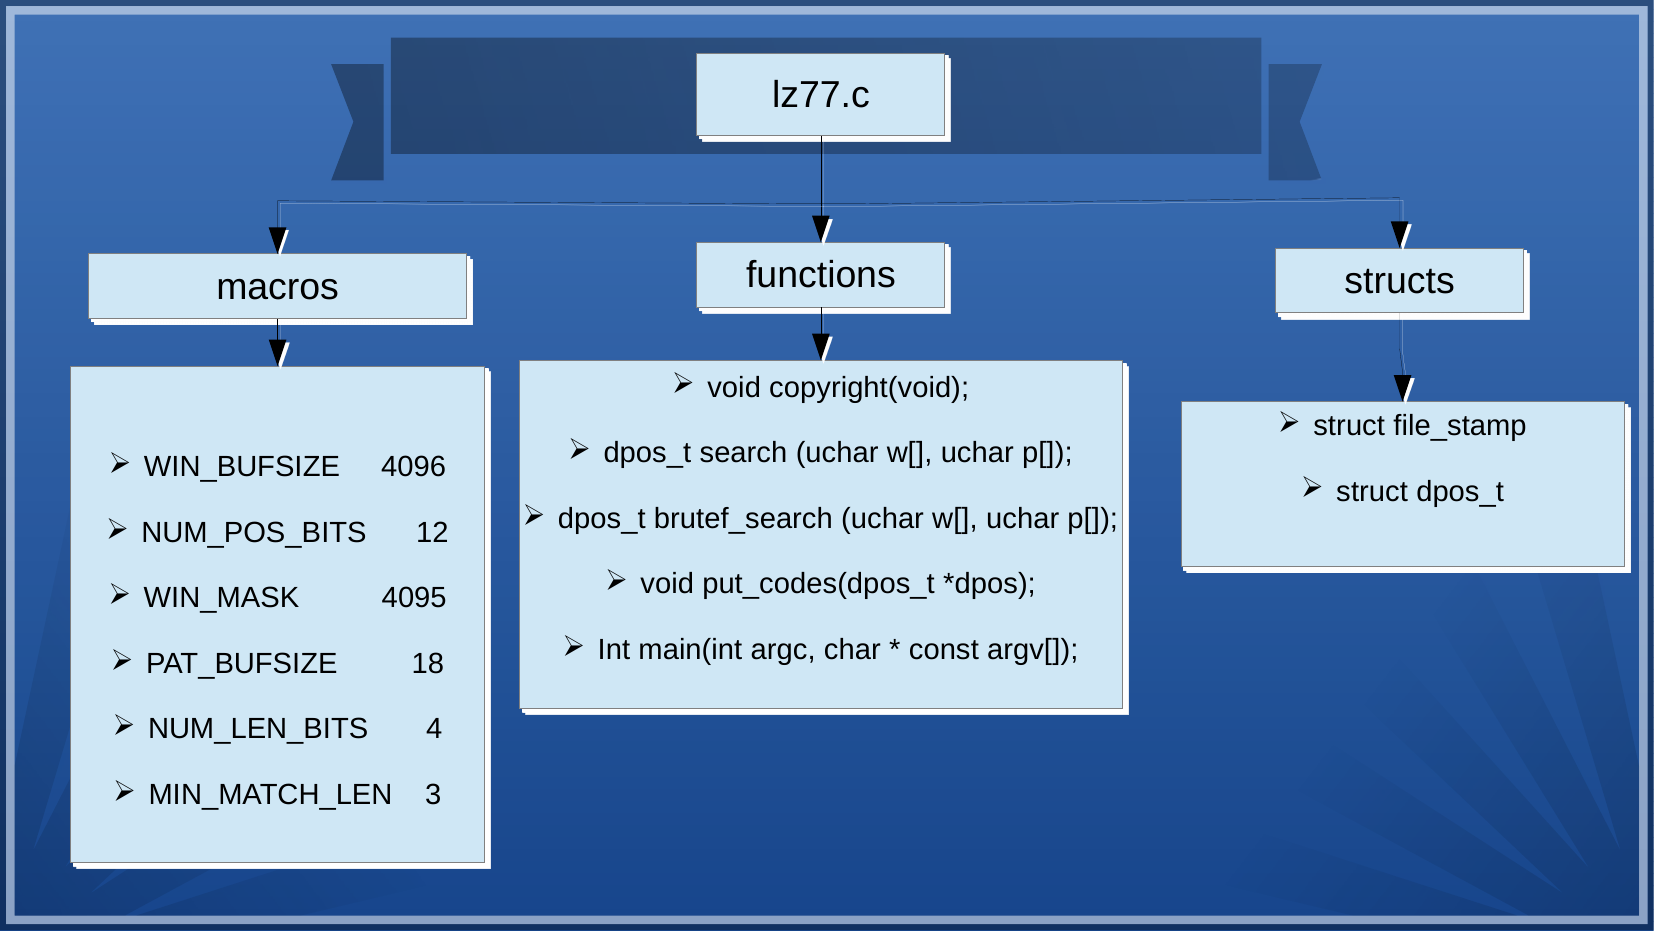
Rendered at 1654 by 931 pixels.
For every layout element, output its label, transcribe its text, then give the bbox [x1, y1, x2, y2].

text_box void copyright(void); dpos_t search (uchar w[], uchar p[]); dpos_t brutef_search (uchar w[], uchar p[]); void put_codes(dpos_t *dpos); Int main(int argc, char * const argv[]); [519, 360, 1123, 709]
text_box structs [1275, 248, 1524, 313]
text_box struct file_stamp struct dpos_t [1181, 401, 1625, 567]
text_box macros [88, 253, 467, 319]
text_box lz77.c [696, 53, 945, 136]
text_box functions [696, 242, 945, 308]
text_box WIN_BUFSIZE 4096 NUM_POS_BITS 12 WIN_MASK 4095 PAT_BUFSIZE 18 NUM_LEN_BITS 4 MIN_MATCH_LEN 3 [70, 366, 485, 863]
